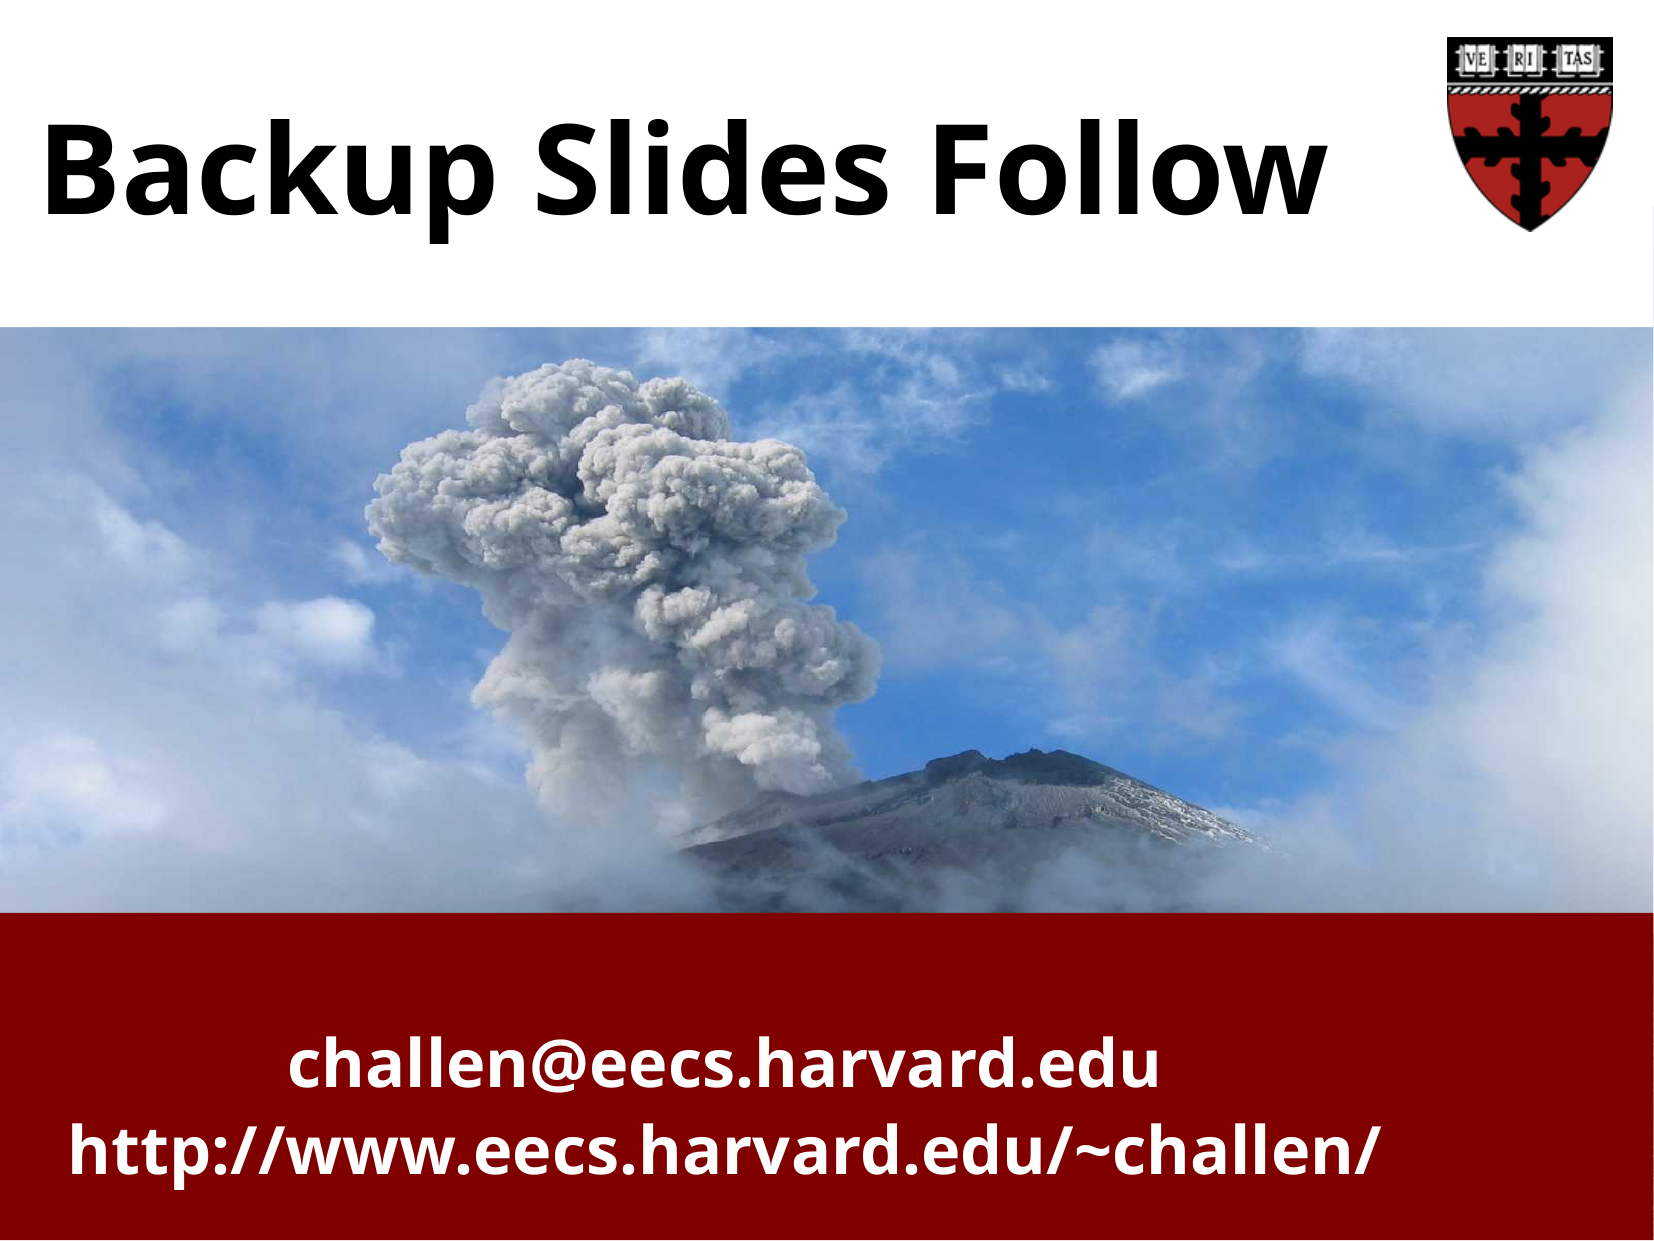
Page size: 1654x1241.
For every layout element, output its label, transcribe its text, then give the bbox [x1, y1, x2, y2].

picture [1447, 37, 1613, 232]
text_box Backup Slides Follow [37, 80, 1527, 229]
picture [0, 328, 1654, 912]
text_box [0, 0, 1654, 328]
text_box [0, 912, 1654, 1241]
text_box challen@eecs.harvard.edu http://www.eecs.harvard.edu/~challen/ [53, 1010, 1601, 1170]
